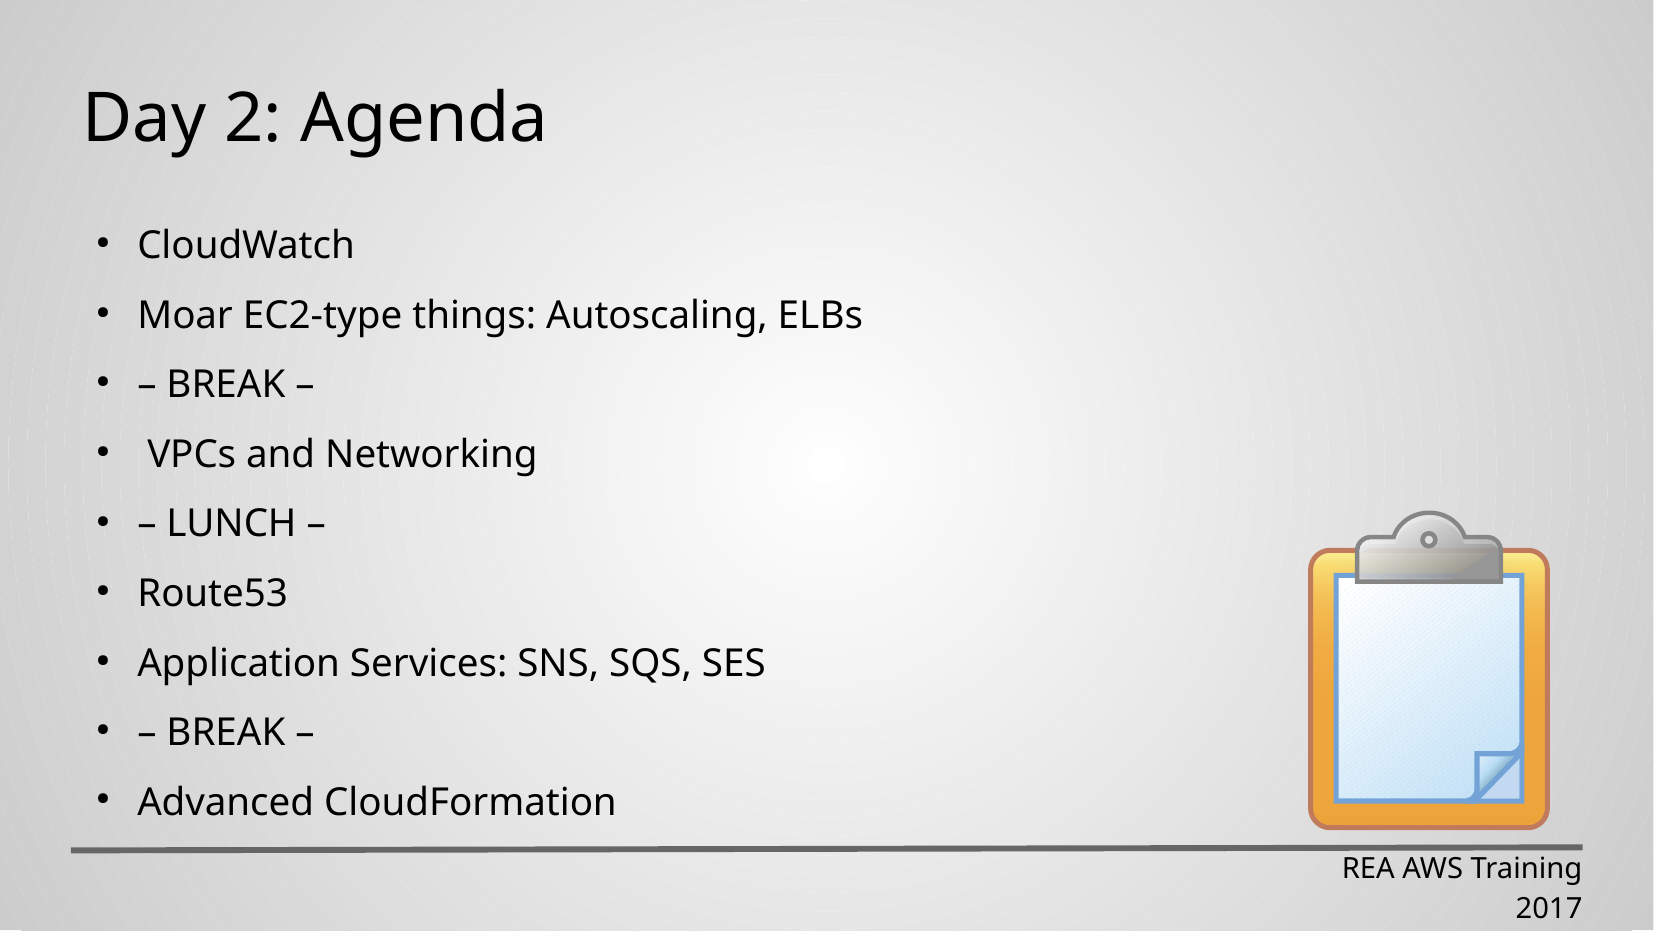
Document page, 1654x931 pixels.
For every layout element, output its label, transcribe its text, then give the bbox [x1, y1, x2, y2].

title Day 2: Agenda [82, 37, 1571, 193]
picture [1254, 496, 1603, 845]
list CloudWatch Moar EC2-type things: Autoscaling, ELBs – BREAK – VPCs and Networking – LUNCH – Route53 Application Services: SNS, SQS, SES – BREAK – Advanced CloudFormation [82, 217, 1571, 827]
